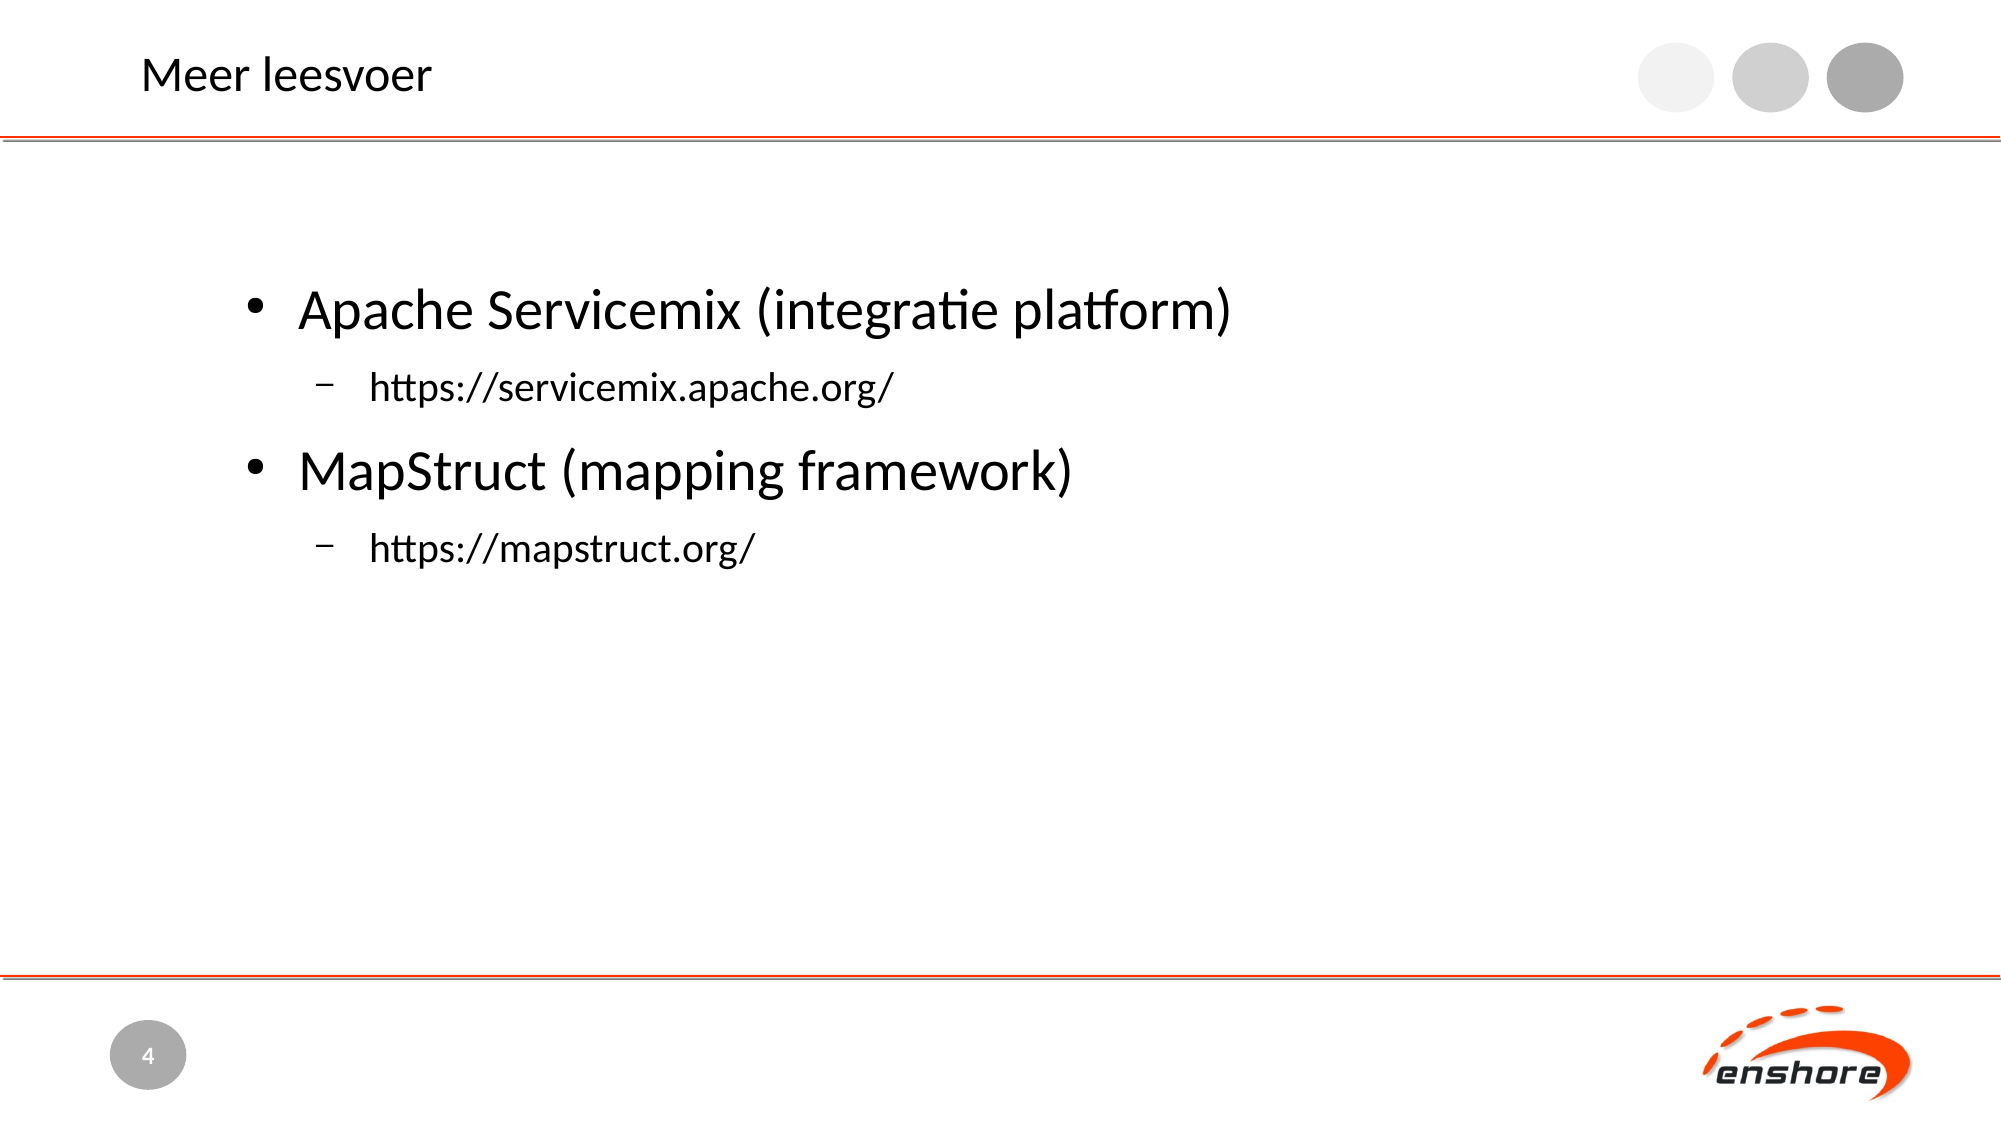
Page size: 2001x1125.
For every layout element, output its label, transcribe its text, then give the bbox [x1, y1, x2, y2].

slide_number 4 [108, 1013, 170, 1097]
list Meer leesvoer [125, 40, 1561, 129]
list Apache Servicemix (integratie platform) https://servicemix.apache.org/ MapStruct (mapping framework) https://mapstruct.org/ [212, 271, 1524, 615]
picture [1699, 1003, 1913, 1104]
